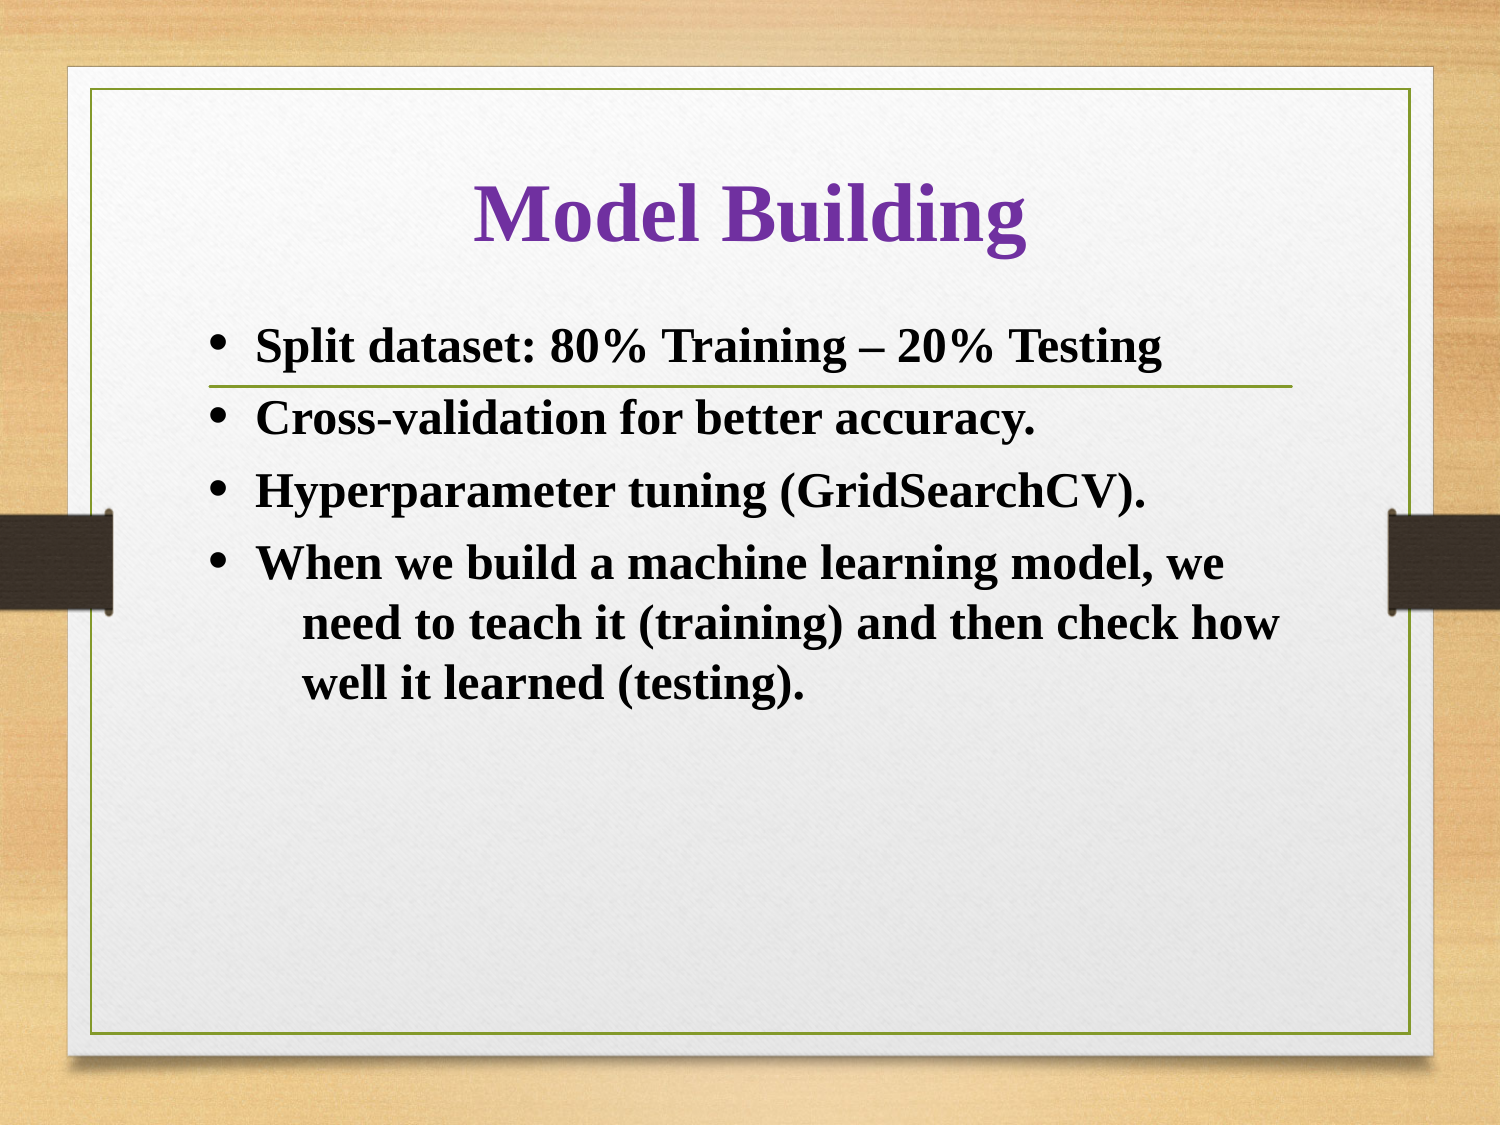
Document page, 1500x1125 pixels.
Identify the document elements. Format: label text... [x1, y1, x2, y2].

title Model Building [193, 150, 1309, 304]
picture [0, 0, 1500, 1125]
list Split dataset: 80% Training – 20% Testing Cross-validation for better accuracy. Hyperparameter tuning (GridSearchCV). When we build a machine learning model, we need to teach it (training) and then check how well it learned (testing). [193, 304, 1331, 870]
